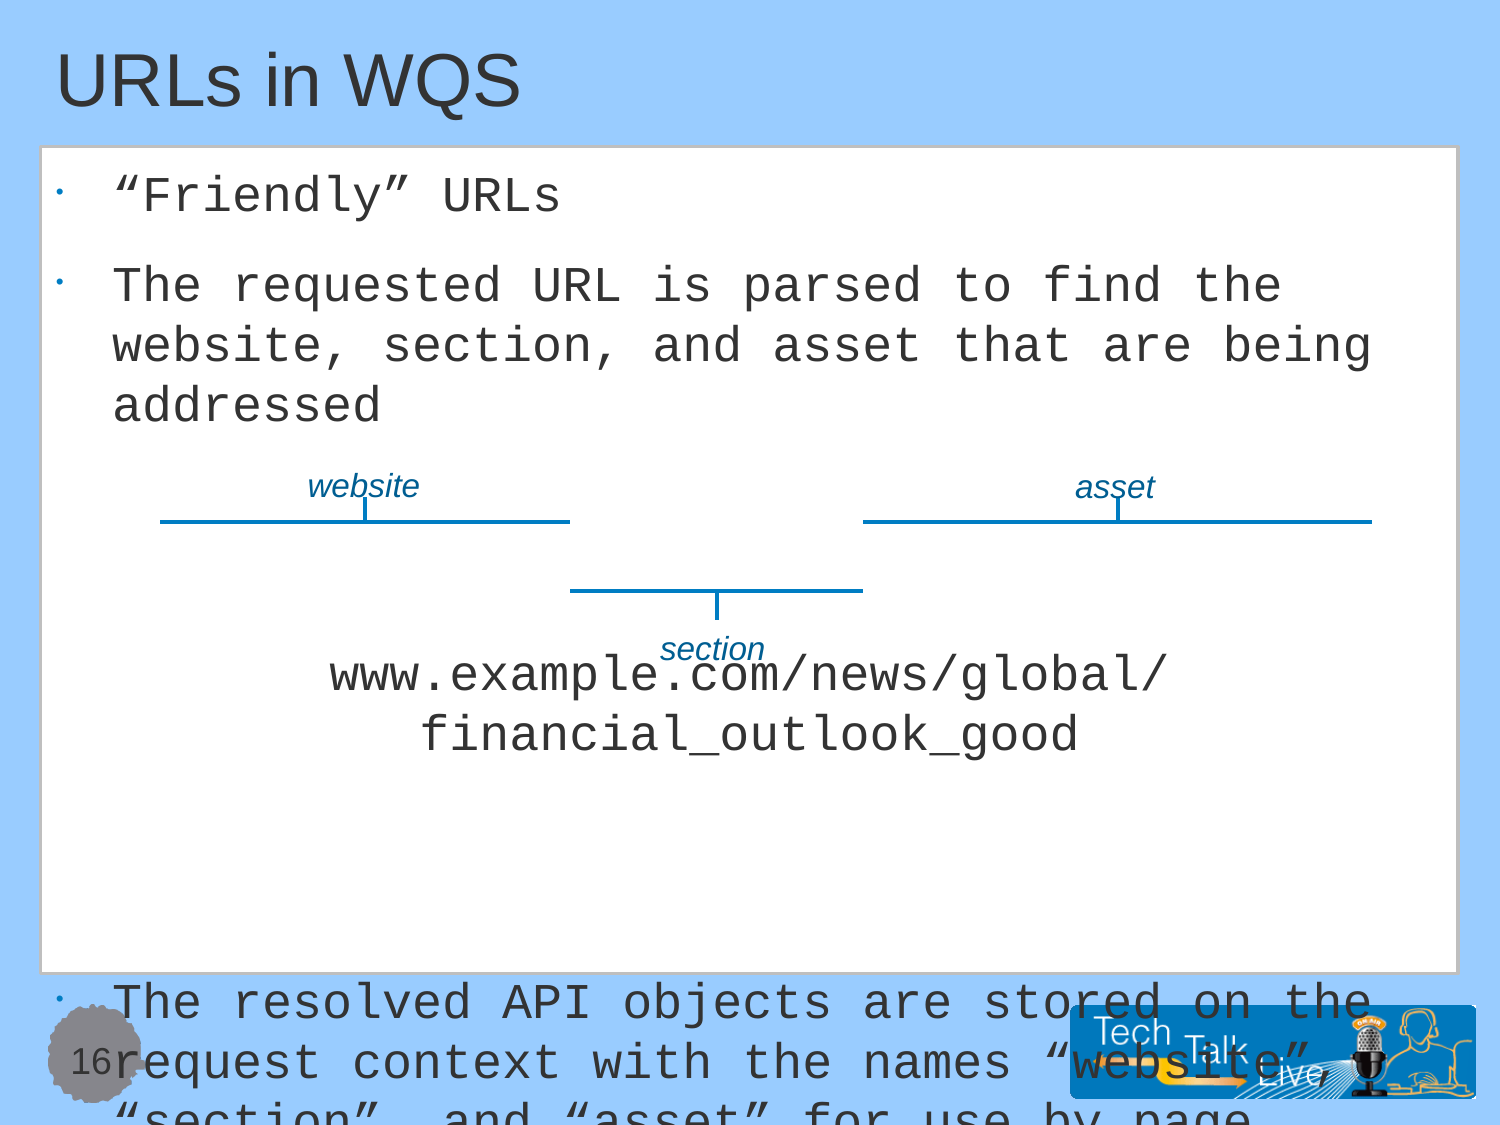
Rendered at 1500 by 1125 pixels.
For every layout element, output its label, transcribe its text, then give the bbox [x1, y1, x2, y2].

text_box website [292, 448, 436, 512]
list “Friendly” URLs The requested URL is parsed to find the website, section, and asset that are being addressed www.example.com/news/global/financial_outlook_good The resolved API objects are stored on the request context with the names “website”, “section”, and “asset” for use by page components. [40, 146, 1459, 974]
picture [1069, 1005, 1476, 1099]
picture [1200, 1005, 1214, 1015]
text_box section [645, 612, 781, 675]
picture [1140, 1005, 1153, 1015]
slide_number <number> [55, 1022, 136, 1083]
title URLs in WQS [40, 16, 1459, 128]
picture [48, 1004, 145, 1103]
text_box asset [1060, 449, 1171, 513]
